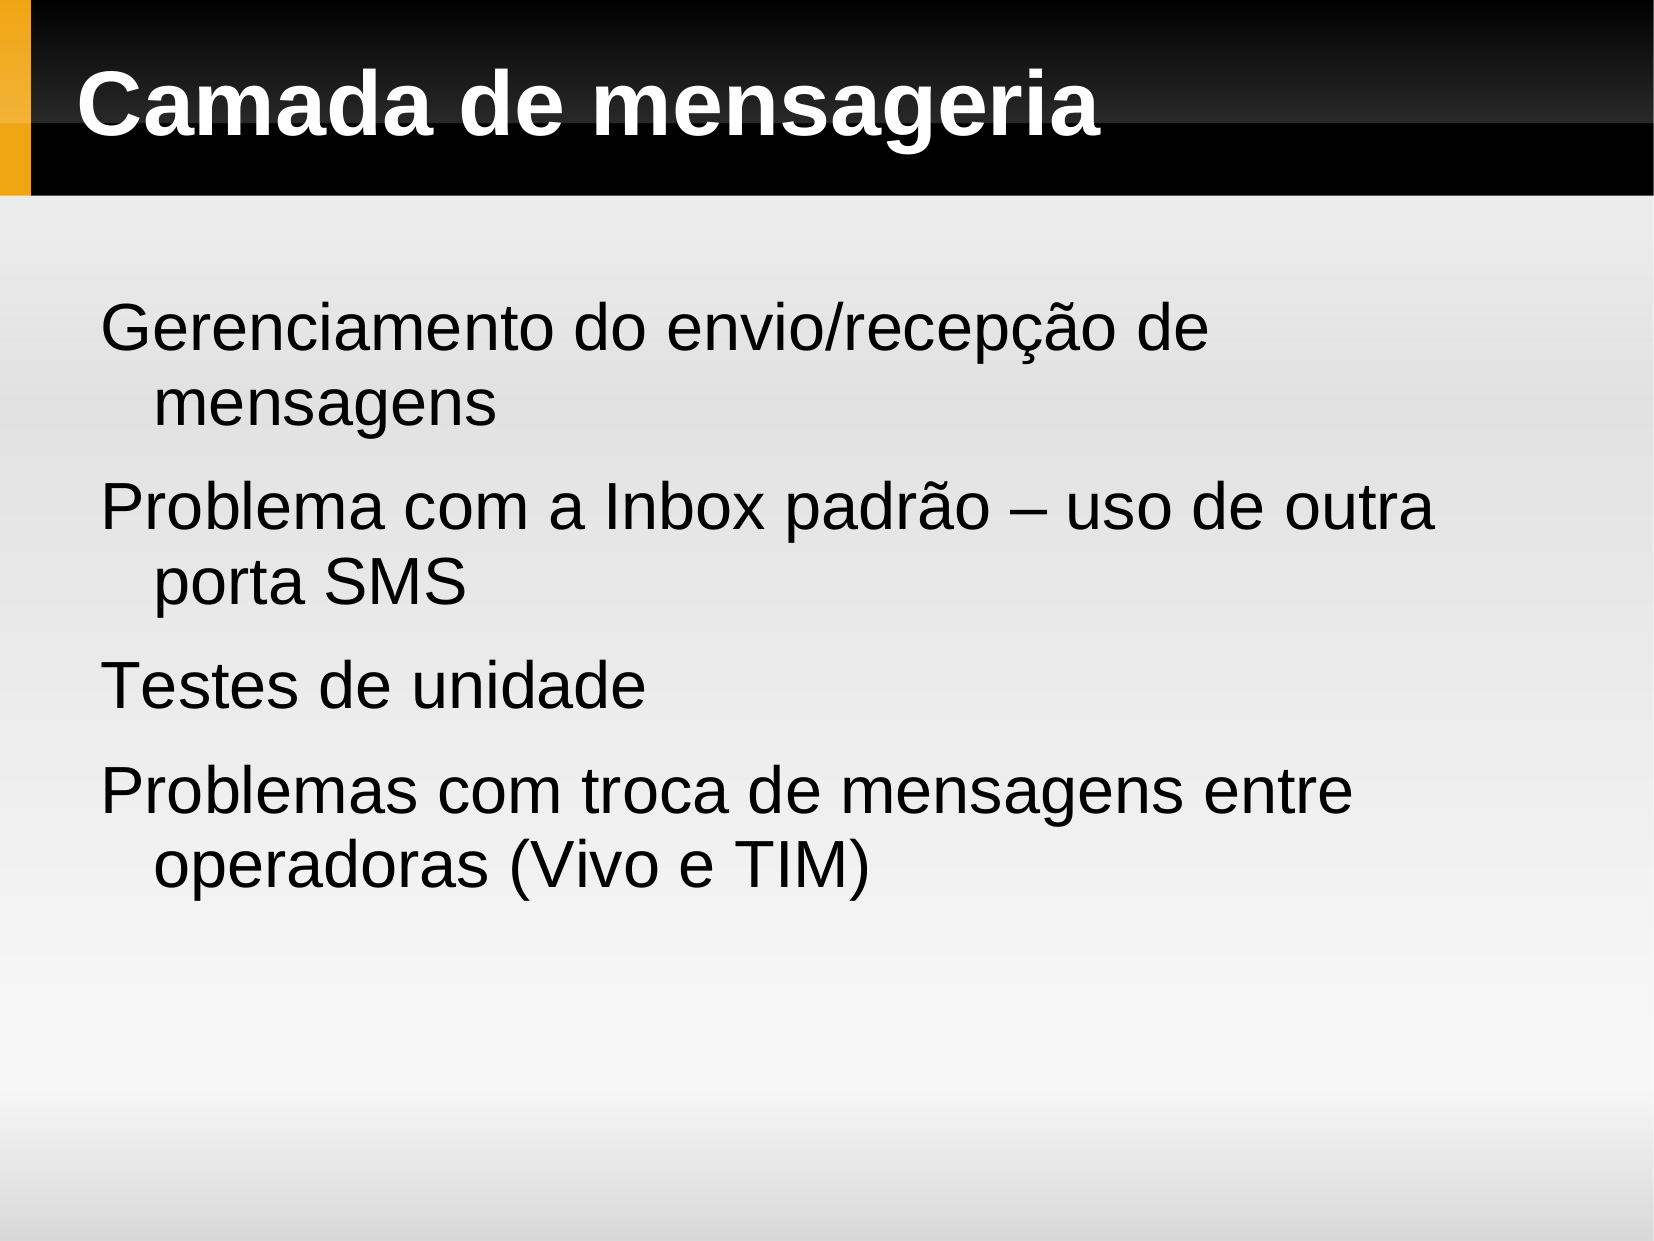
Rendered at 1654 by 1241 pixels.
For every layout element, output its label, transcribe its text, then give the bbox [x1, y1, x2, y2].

title Camada de mensageria [76, 7, 1565, 200]
list Gerenciamento do envio/recepção de mensagens Problema com a Inbox padrão – uso de outra porta SMS Testes de unidade Problemas com troca de mensagens entre operadoras (Vivo e TIM) [82, 290, 1571, 1094]
picture [0, 0, 1654, 1241]
